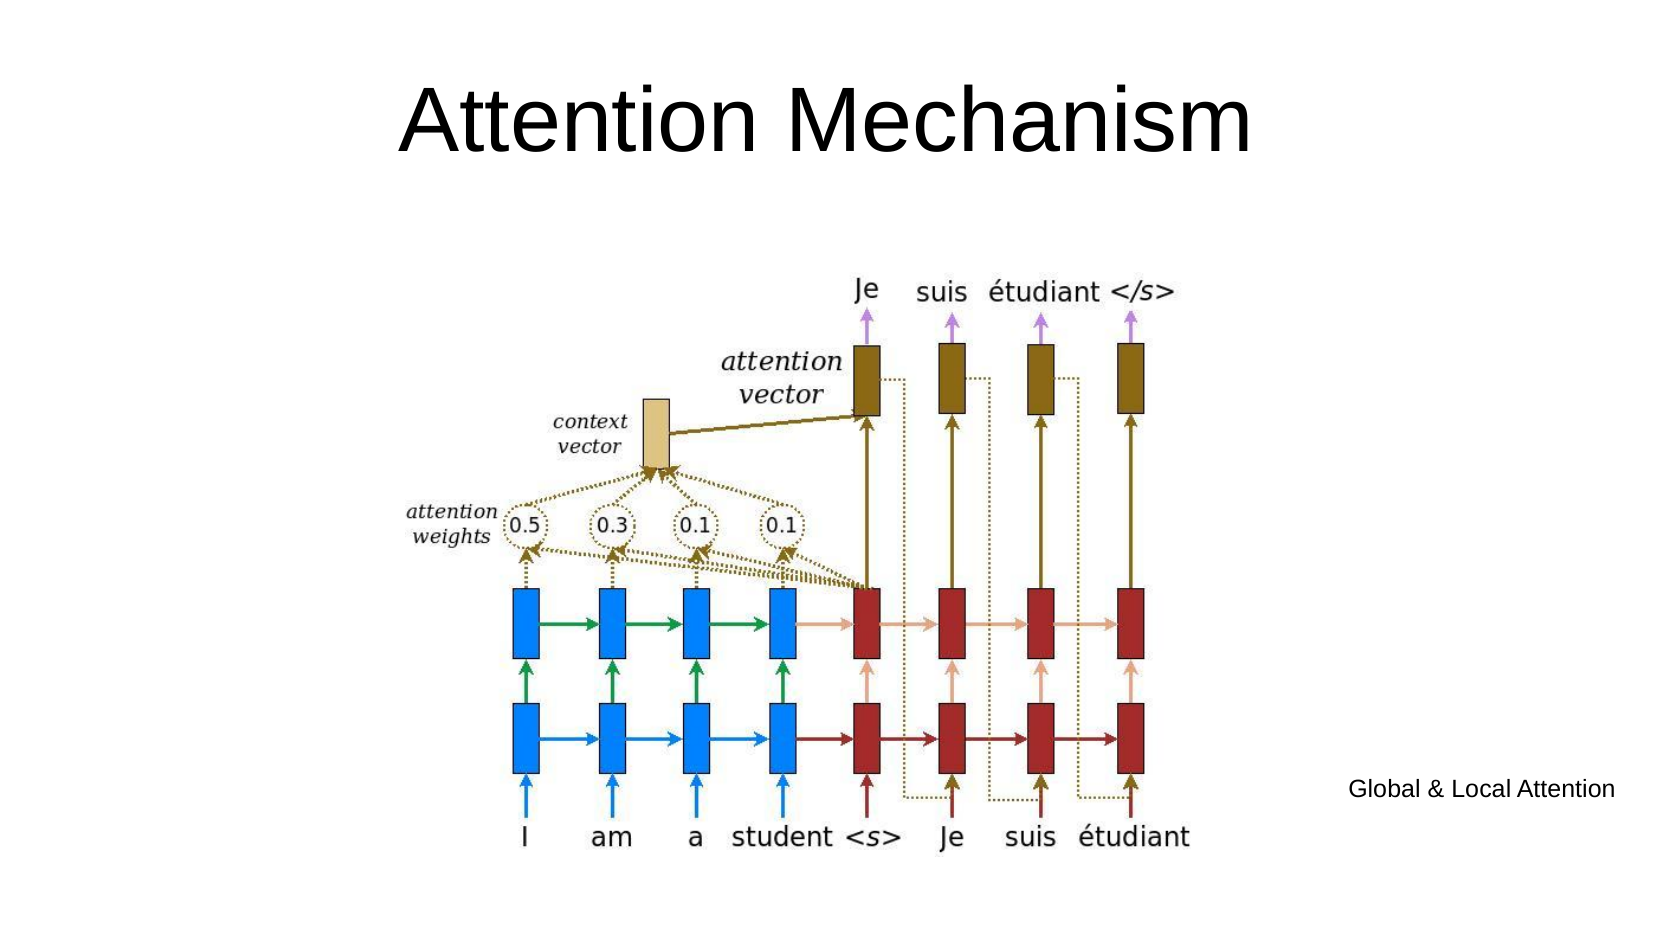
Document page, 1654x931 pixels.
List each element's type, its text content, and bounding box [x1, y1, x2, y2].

text_box Global & Local Attention [1358, 767, 1607, 830]
picture [405, 272, 1193, 857]
title Attention Mechanism [82, 37, 1571, 193]
